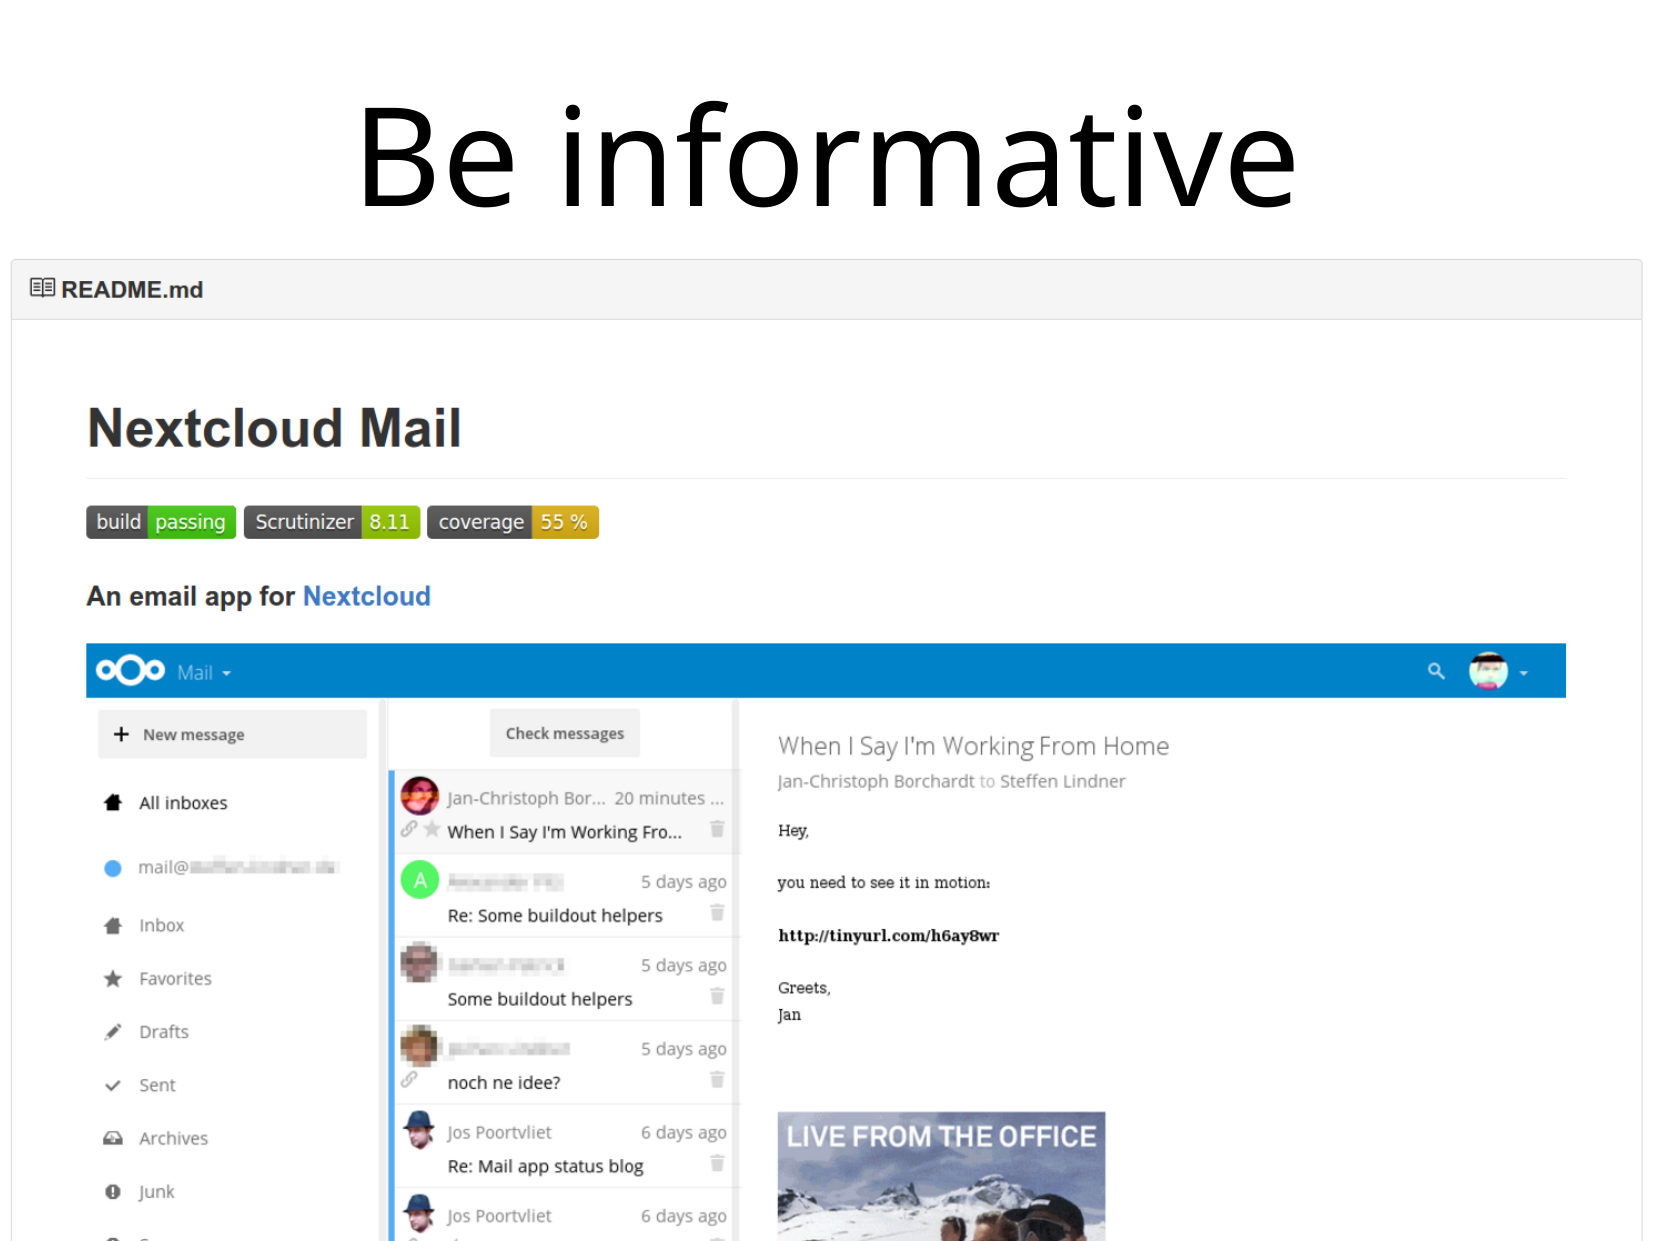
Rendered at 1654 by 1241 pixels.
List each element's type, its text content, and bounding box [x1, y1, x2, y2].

title Be informative [82, 49, 1571, 250]
picture [2, 250, 1654, 1241]
